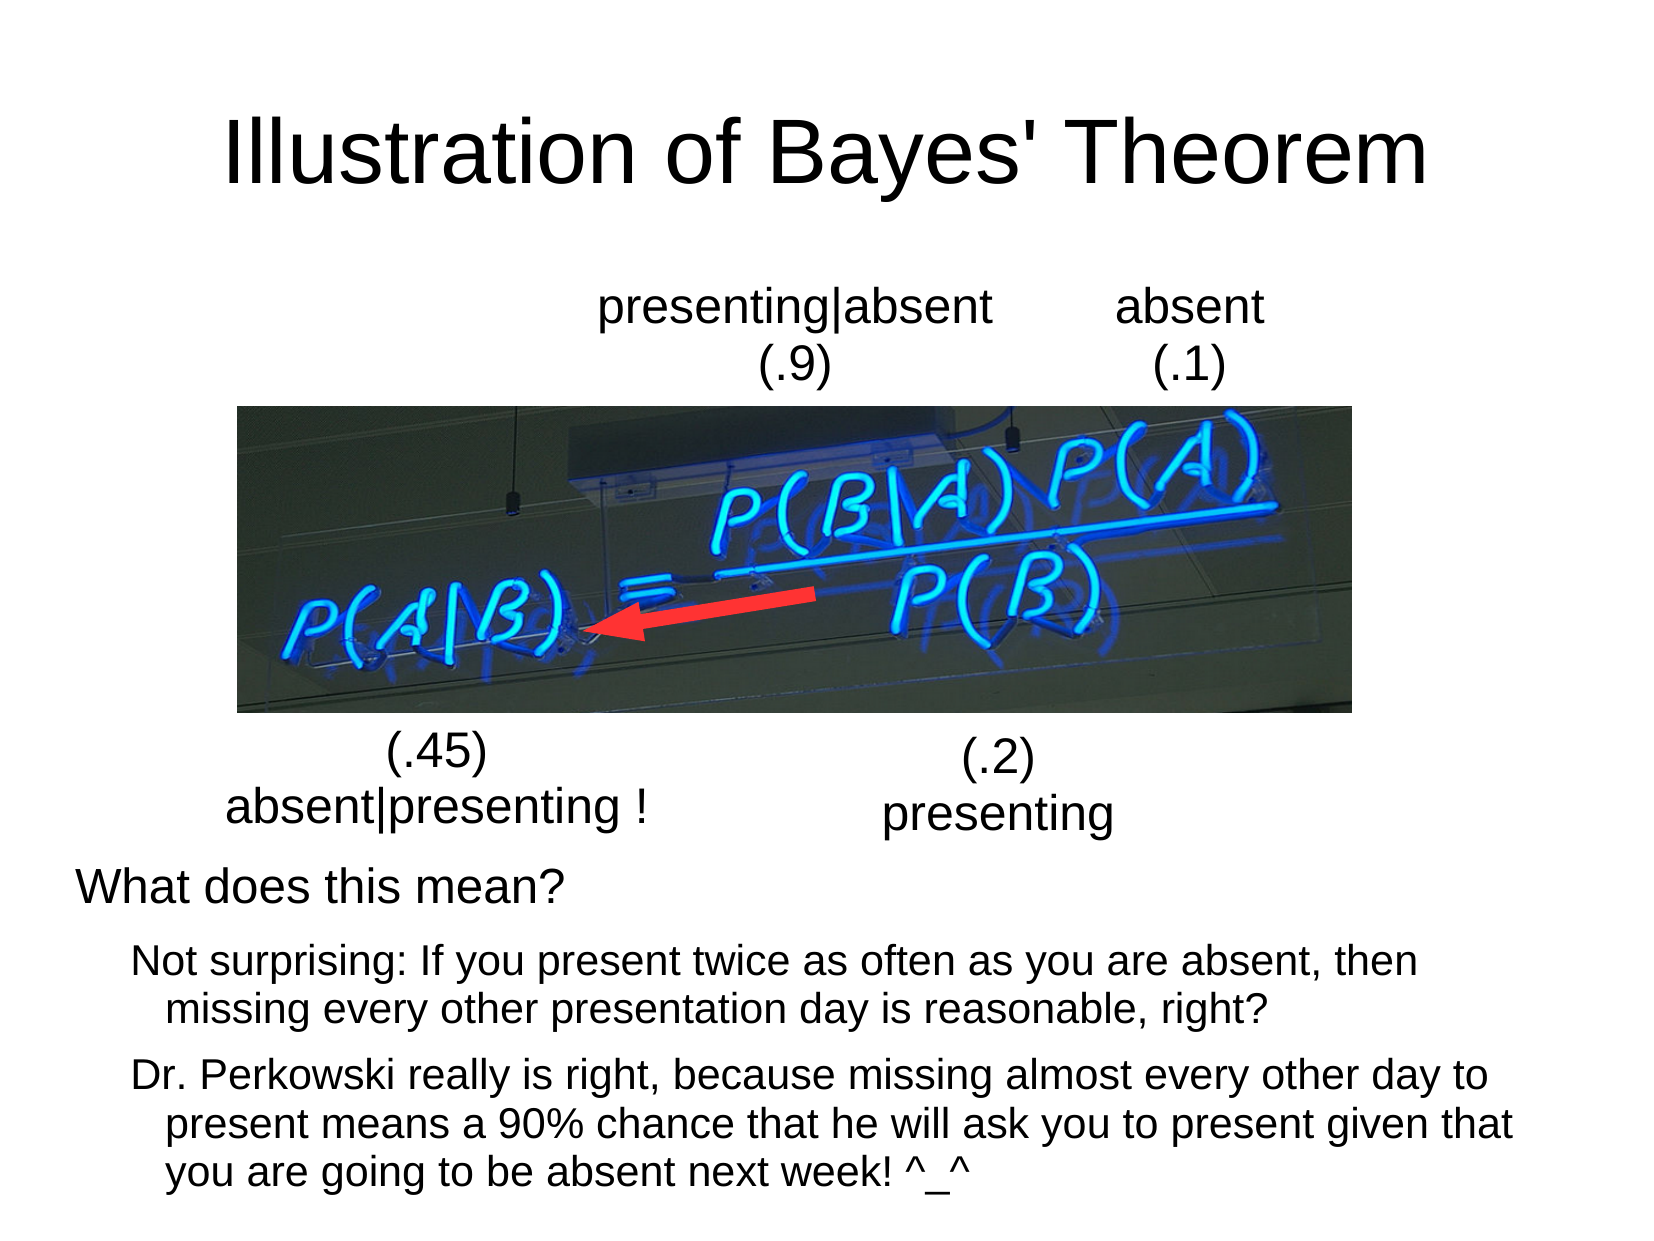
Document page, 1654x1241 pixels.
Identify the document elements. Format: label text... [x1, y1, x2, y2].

text_box (.2) presenting [866, 721, 1130, 871]
text_box (.45) absent|presenting ! [210, 714, 664, 864]
text_box absent (.1) [1100, 271, 1280, 421]
text_box presenting|absent (.9) [582, 271, 1009, 399]
title Illustration of Bayes' Theorem [82, 49, 1571, 257]
list What does this mean? Not surprising: If you present twice as often as you are absent, then missing every other presentation day is reasonable, right? Dr. Perkowski really is right, because missing almost every other day to present means a 90% chance that he will ask you to present given that you are going to be absent next week! ^_^ [75, 855, 1564, 1201]
picture [237, 406, 1352, 713]
